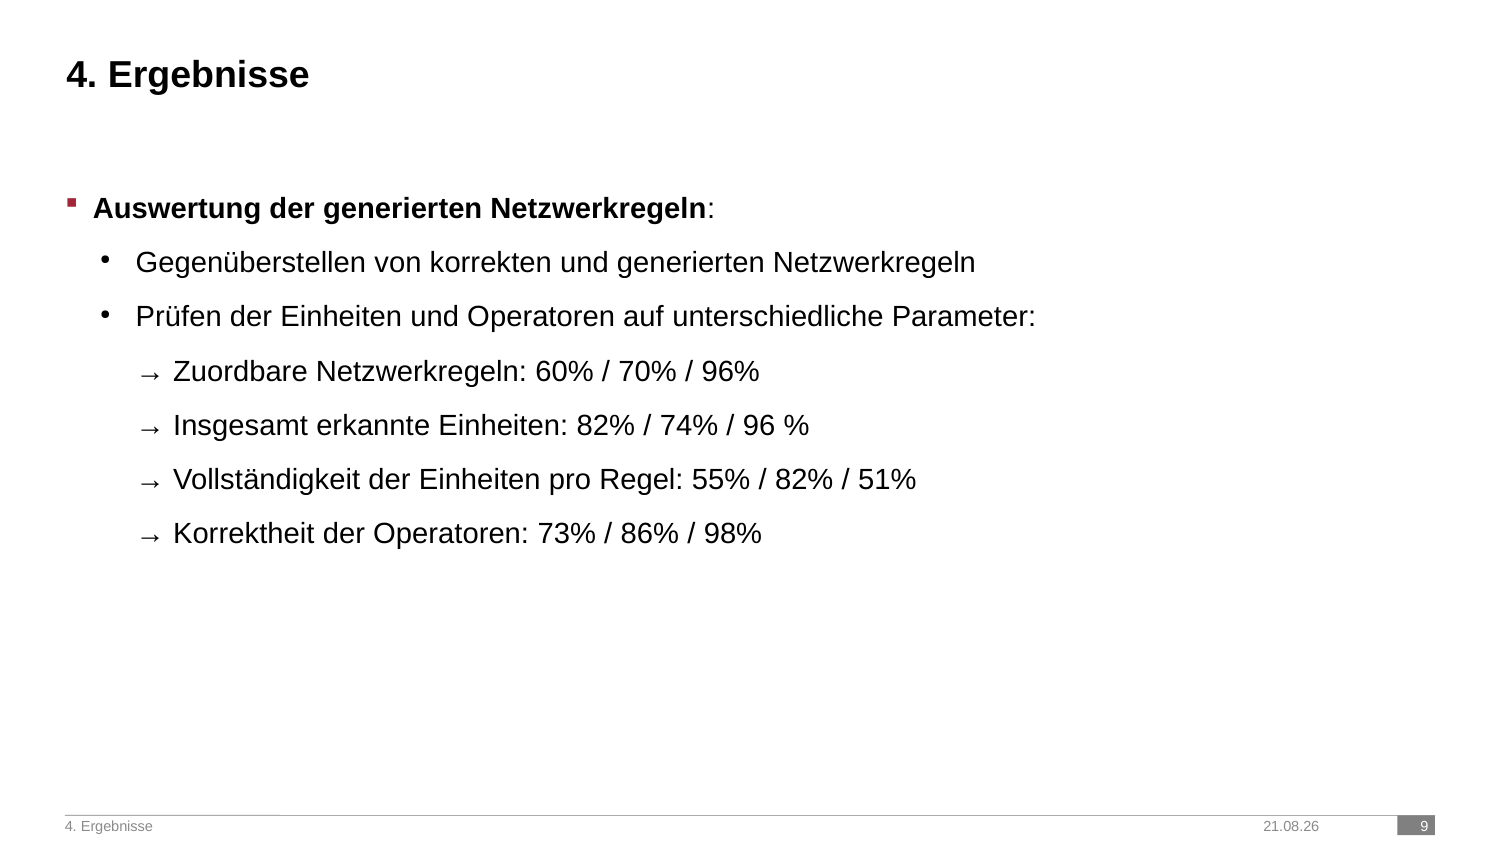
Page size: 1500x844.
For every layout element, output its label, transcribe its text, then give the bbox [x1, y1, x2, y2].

text_box 01.12.21 [1263, 816, 1393, 837]
text_box 4. Ergebnisse [66, 49, 1286, 150]
text_box 4. Ergebnisse [64, 816, 1254, 837]
text_box <number> [1393, 816, 1429, 839]
text_box Auswertung der generierten Netzwerkregeln: Gegenüberstellen von korrekten und generierten Netzwerkregeln Prüfen der Einheiten und Operatoren auf unterschiedliche Parameter: → Zuordbare Netzwerkregeln: 60% / 70% / 96% → Insgesamt erkannte Einheiten: 82% / 74% / 96 % → Vollständigkeit der Einheiten pro Regel: 55% / 82% / 51% → Korrektheit der Operatoren: 73% / 86% / 98% [64, 185, 1437, 788]
